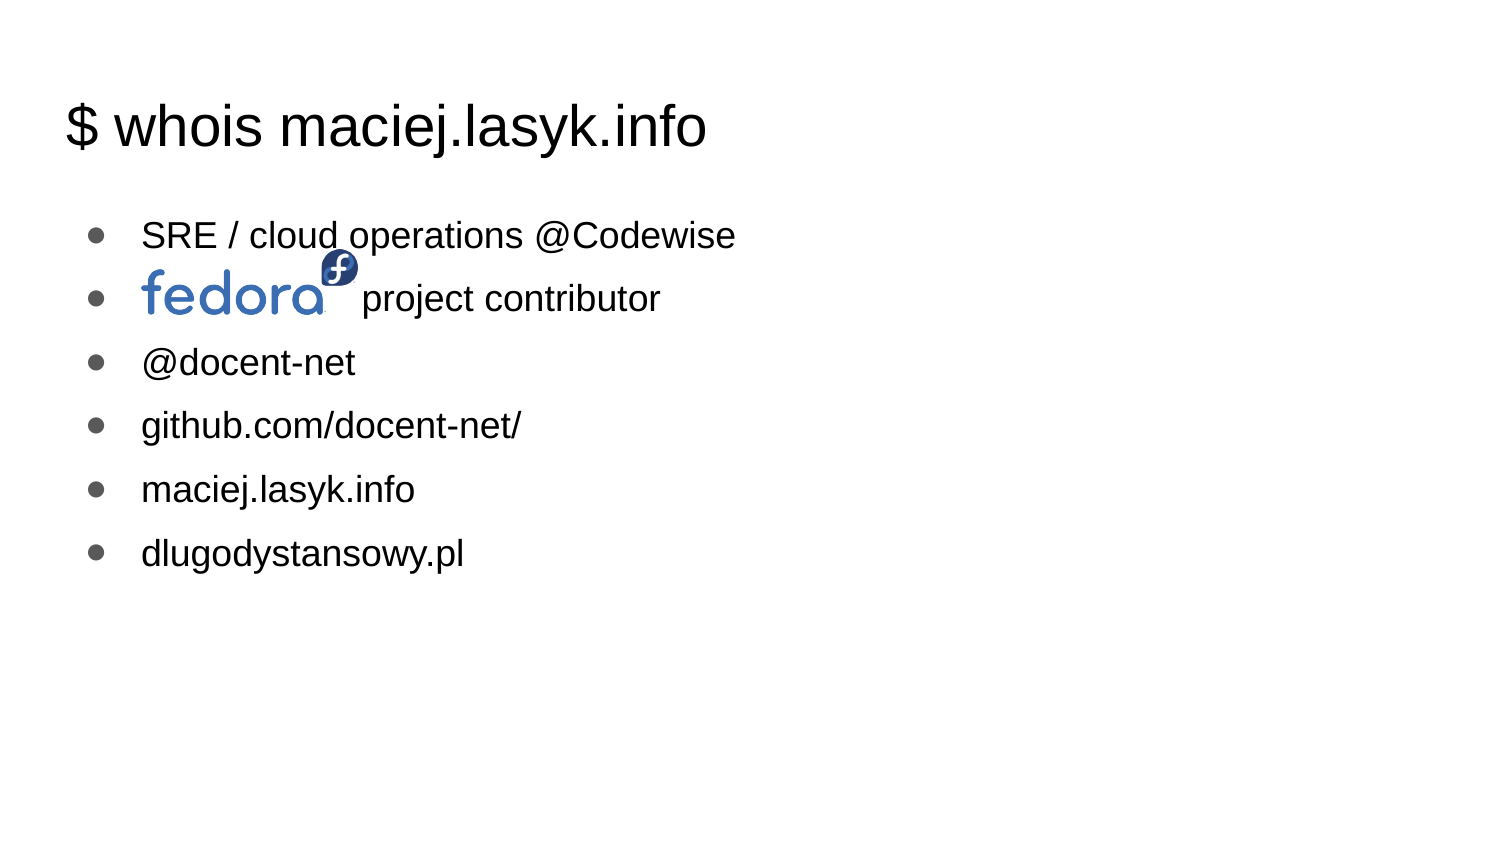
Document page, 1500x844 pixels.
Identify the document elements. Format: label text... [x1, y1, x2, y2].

picture [141, 249, 358, 315]
title $ whois maciej.lasyk.info [51, 72, 1449, 167]
list SRE / cloud operations @Codewise project contributor @docent-net github.com/docent-net/ maciej.lasyk.info dlugodystansowy.pl [51, 189, 1449, 750]
